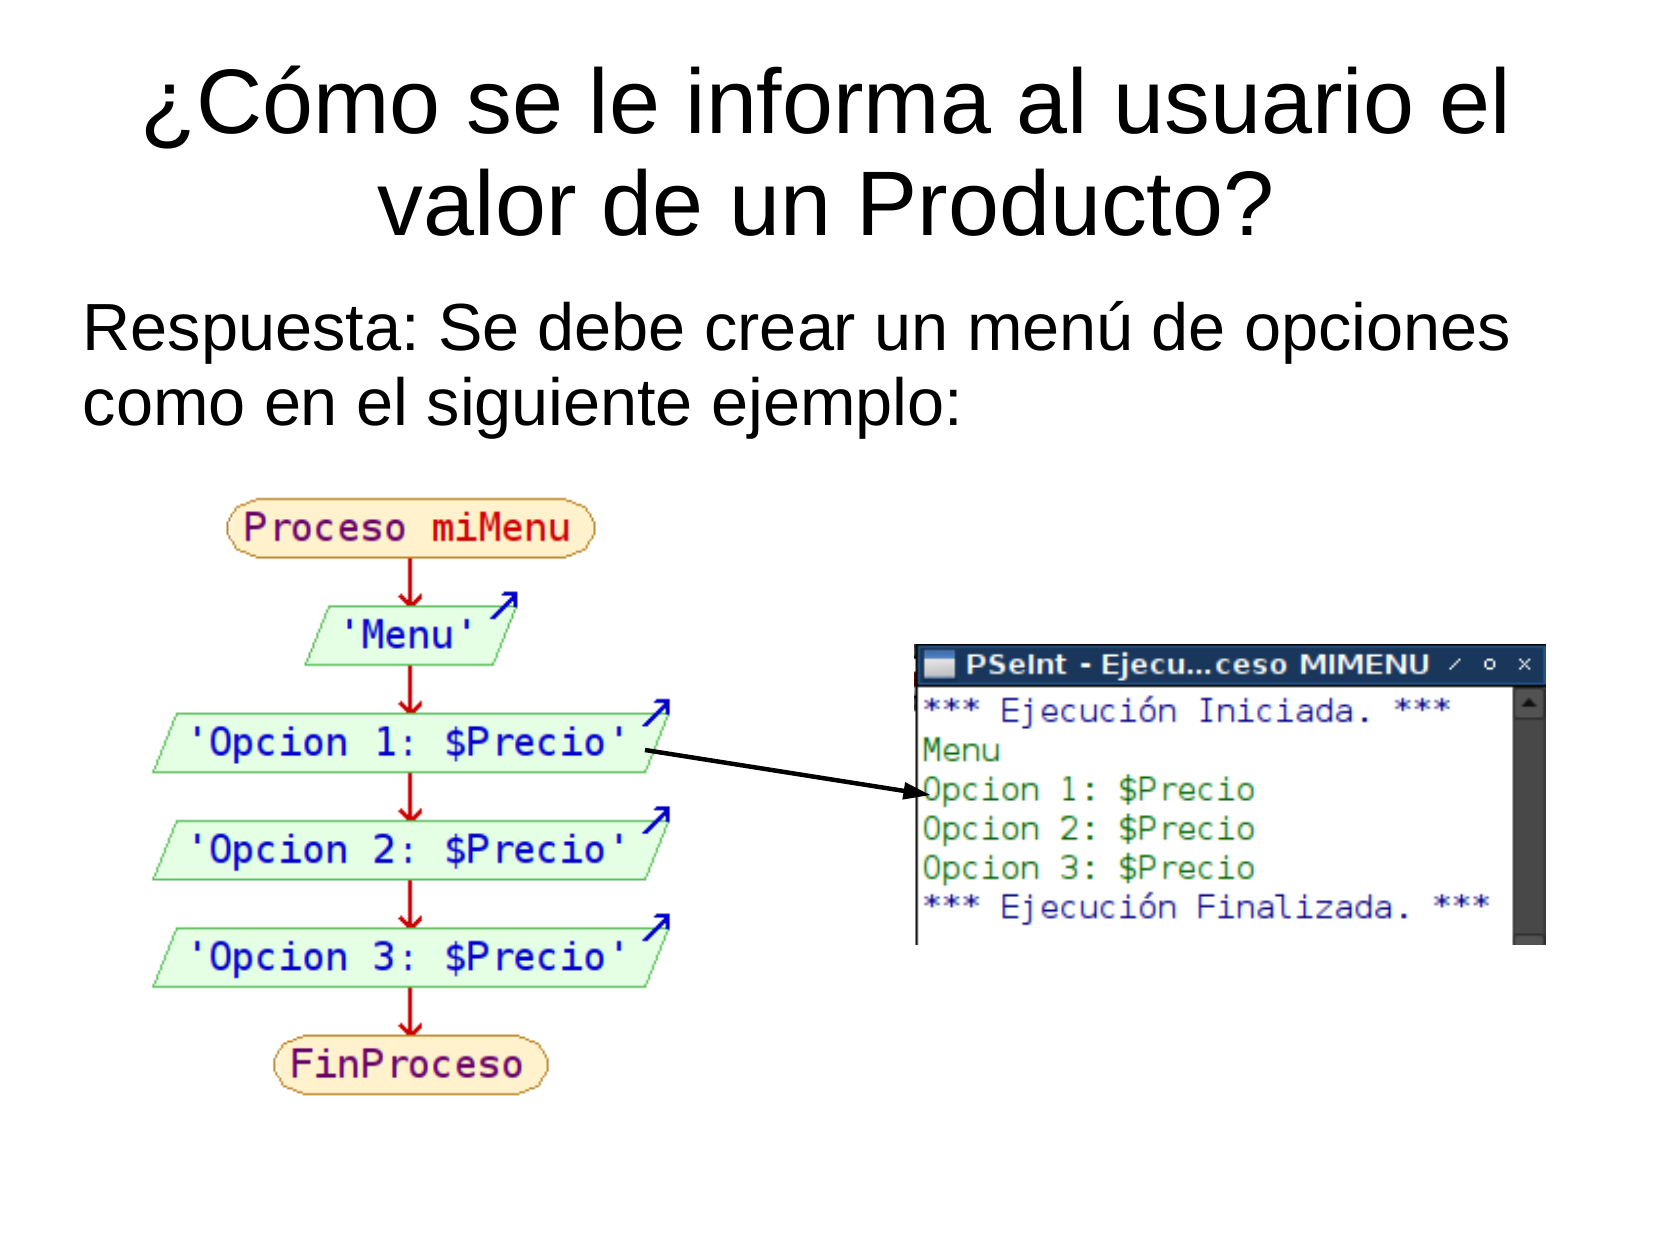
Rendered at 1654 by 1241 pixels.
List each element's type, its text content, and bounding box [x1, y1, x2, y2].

list Respuesta: Se debe crear un menú de opciones como en el siguiente ejemplo: [82, 290, 1571, 1010]
title ¿Cómo se le informa al usuario el valor de un Producto? [82, 49, 1571, 257]
picture [145, 479, 676, 1162]
picture [914, 644, 1546, 946]
